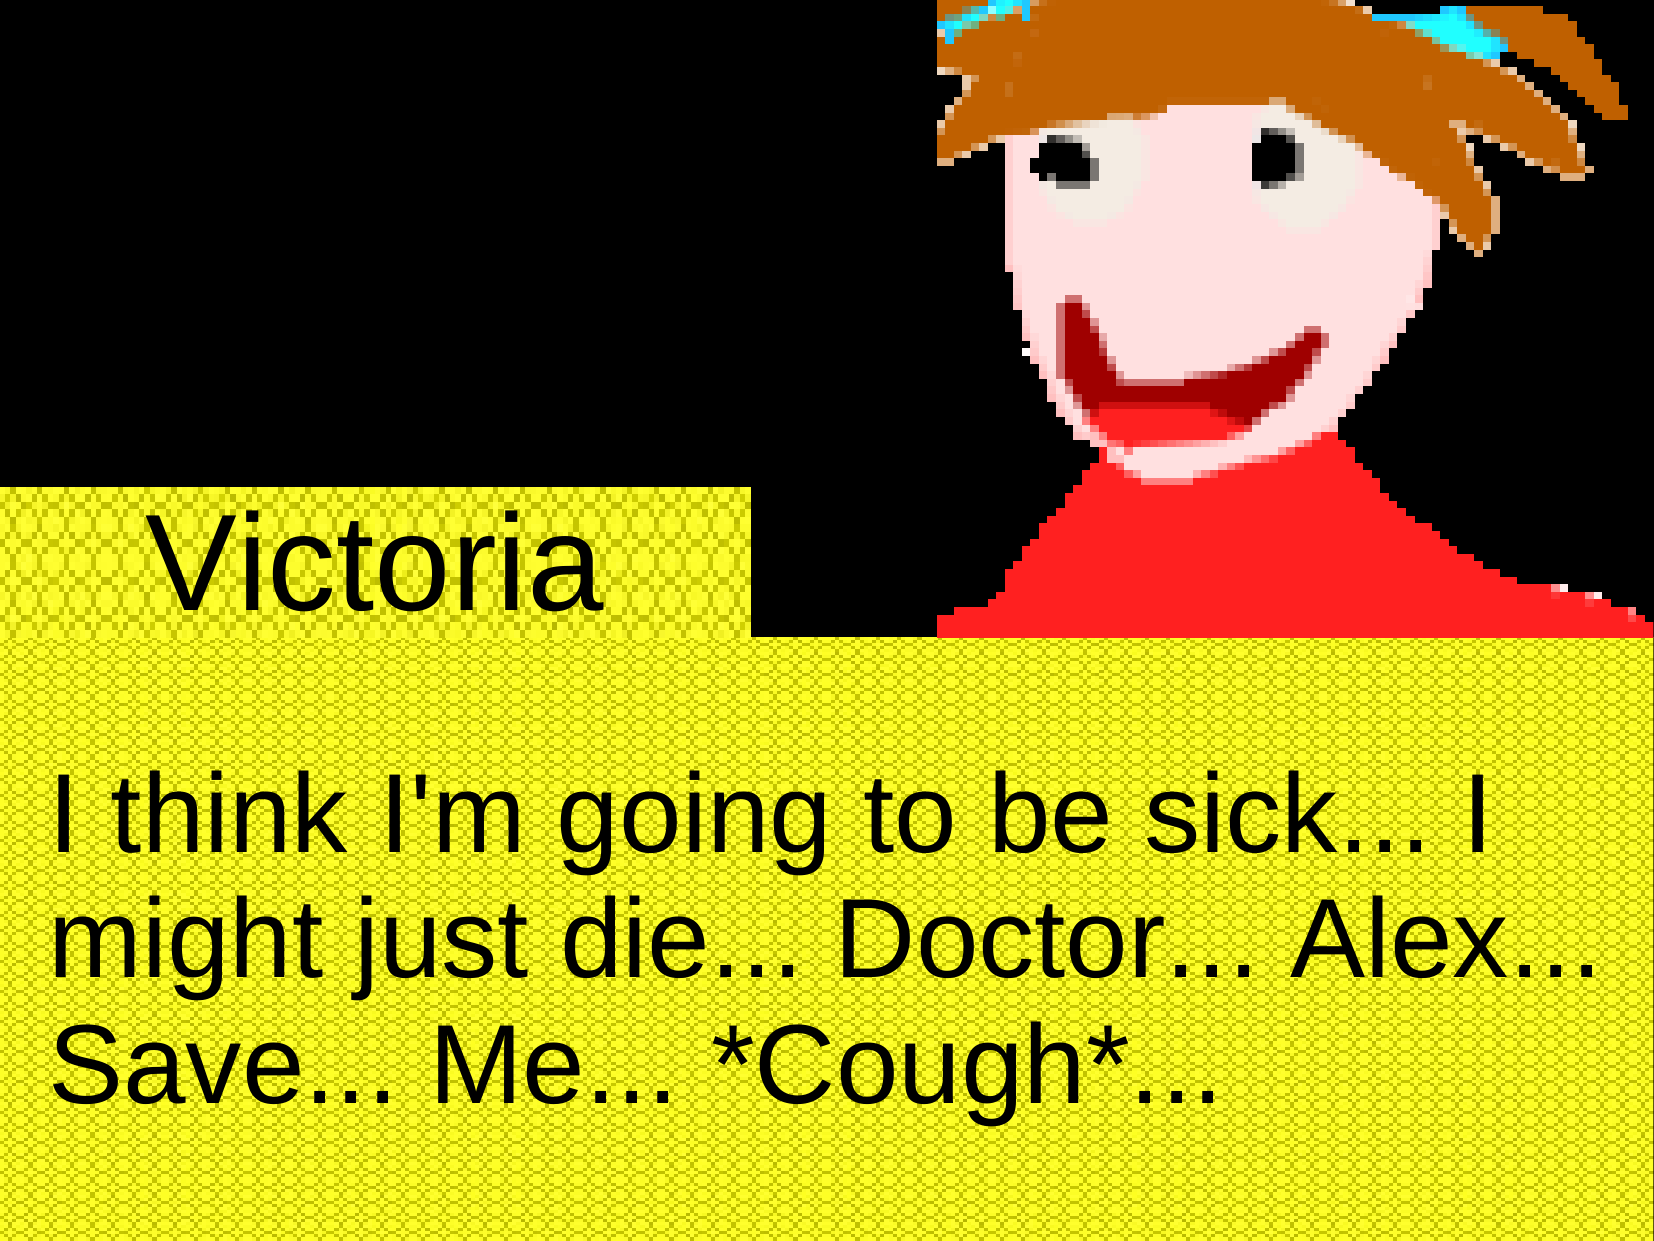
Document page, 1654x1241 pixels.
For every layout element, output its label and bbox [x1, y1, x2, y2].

picture [0, 0, 1654, 1241]
text_box [0, 0, 937, 637]
